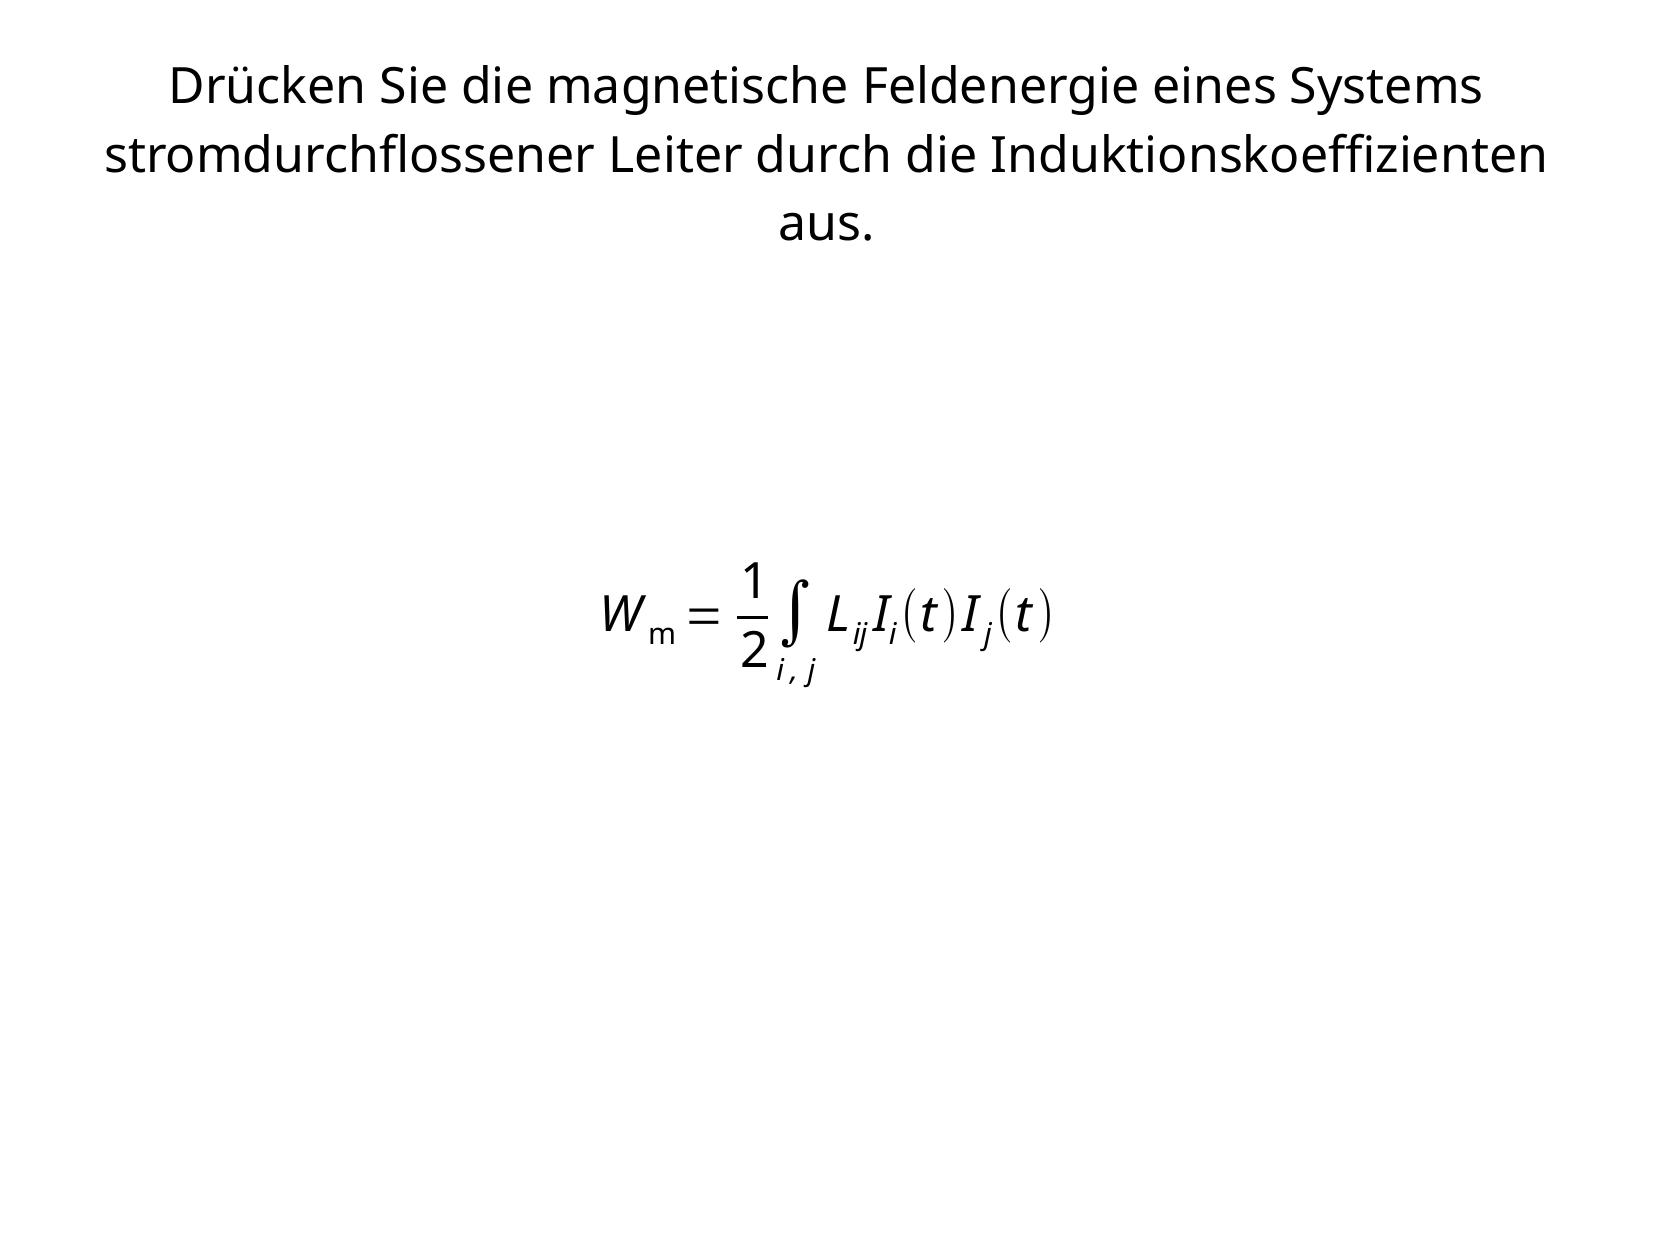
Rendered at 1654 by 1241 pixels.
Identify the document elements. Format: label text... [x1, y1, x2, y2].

title Drücken Sie die magnetische Feldenergie eines Systems stromdurchflossener Leiter durch die Induktionskoeffizienten aus. [82, 49, 1571, 257]
chart [593, 552, 1061, 688]
